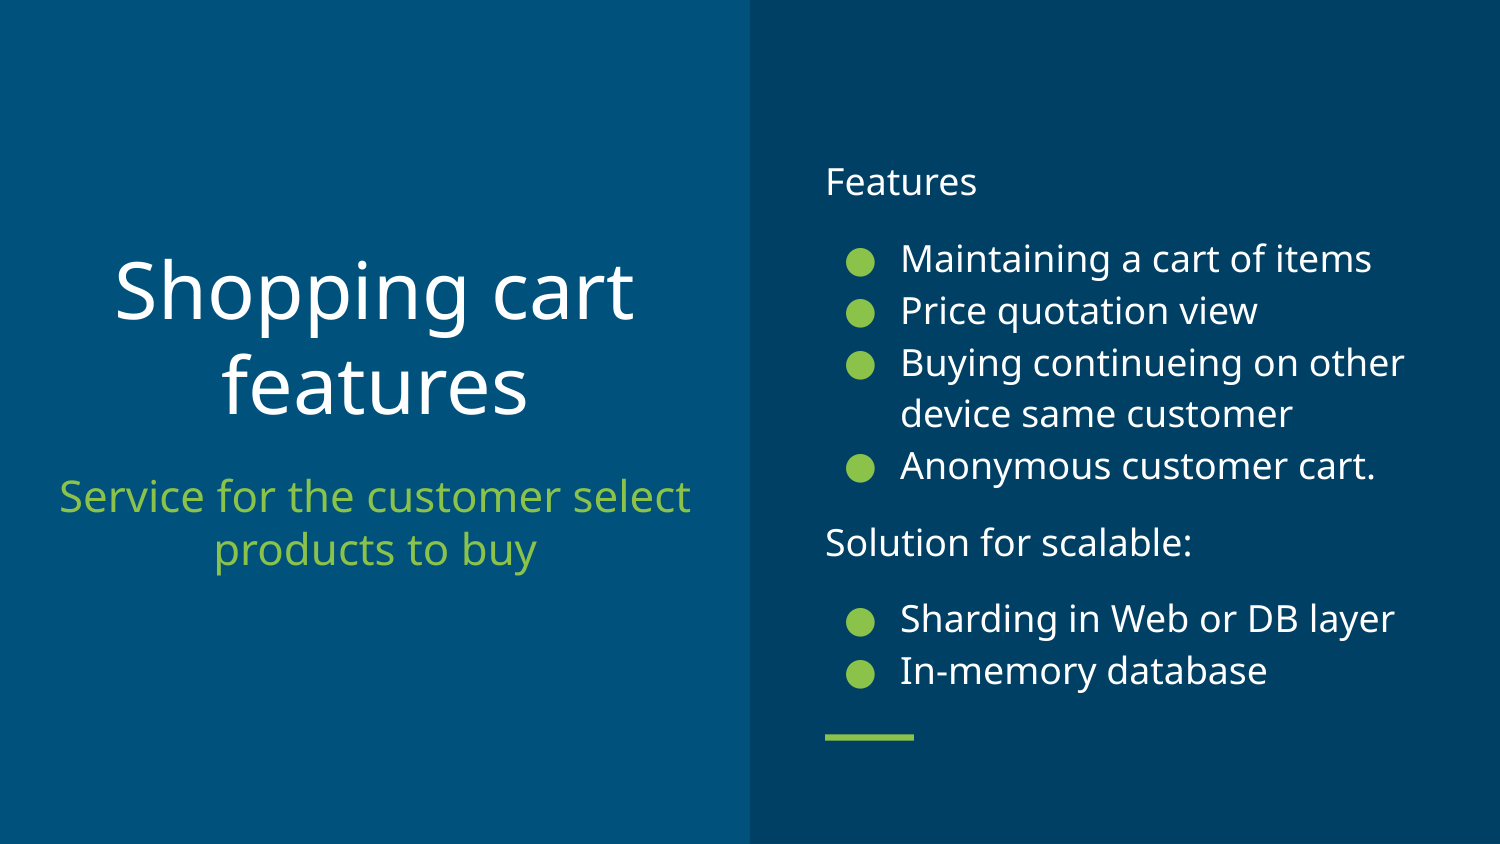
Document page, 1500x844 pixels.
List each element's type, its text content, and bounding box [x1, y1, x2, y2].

list Features Maintaining a cart of items Price quotation view Buying continueing on other device same customer Anonymous customer cart. Solution for scalable: Sharding in Web or DB layer In-memory database [810, 118, 1440, 725]
title Shopping cart features [43, 198, 708, 446]
subtitle Service for the customer select products to buy [43, 454, 708, 675]
